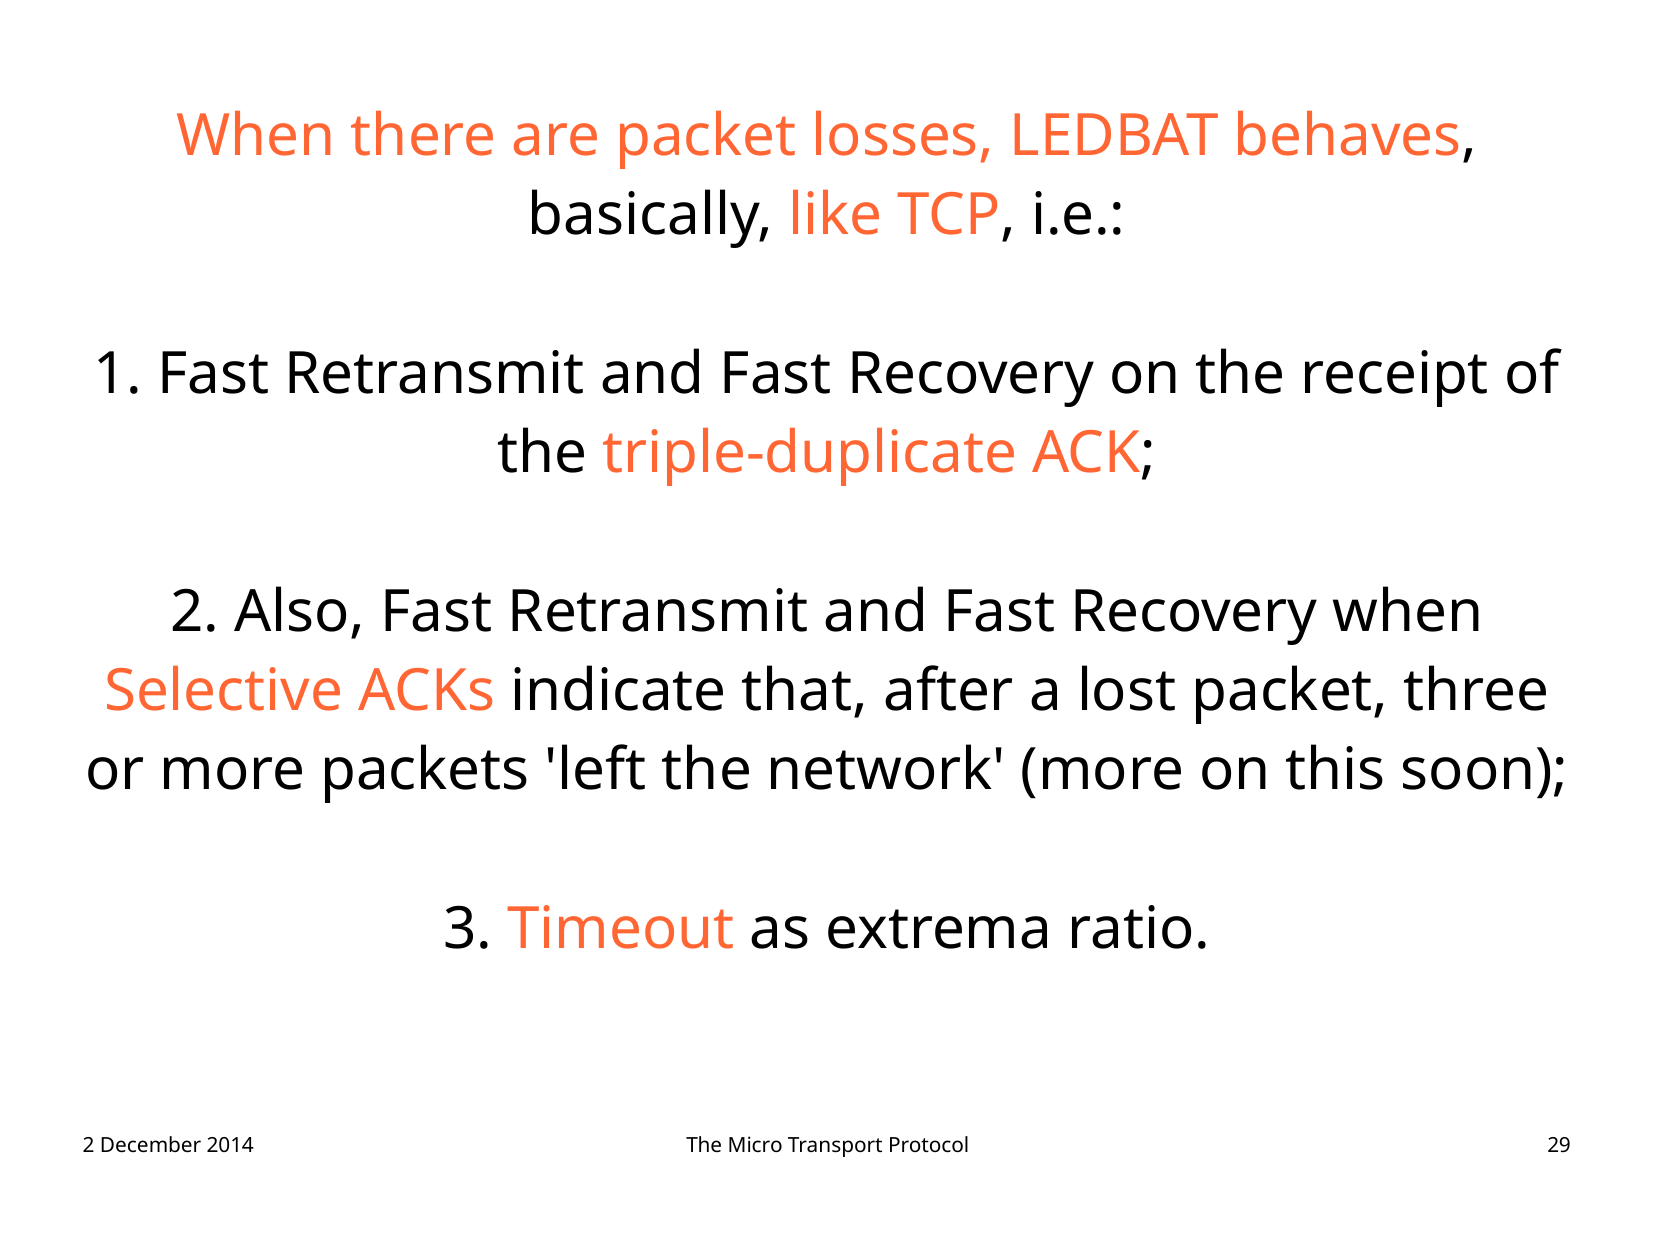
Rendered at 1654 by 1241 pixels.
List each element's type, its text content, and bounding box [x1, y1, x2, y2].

subtitle When there are packet losses, LEDBAT behaves, basically, like TCP, i.e.: 1. Fast Retransmit and Fast Recovery on the receipt of the triple-duplicate ACK; 2. Also, Fast Retransmit and Fast Recovery when Selective ACKs indicate that, after a lost packet, three or more packets 'left the network' (more on this soon); 3. Timeout as extrema ratio. [82, 49, 1571, 1010]
